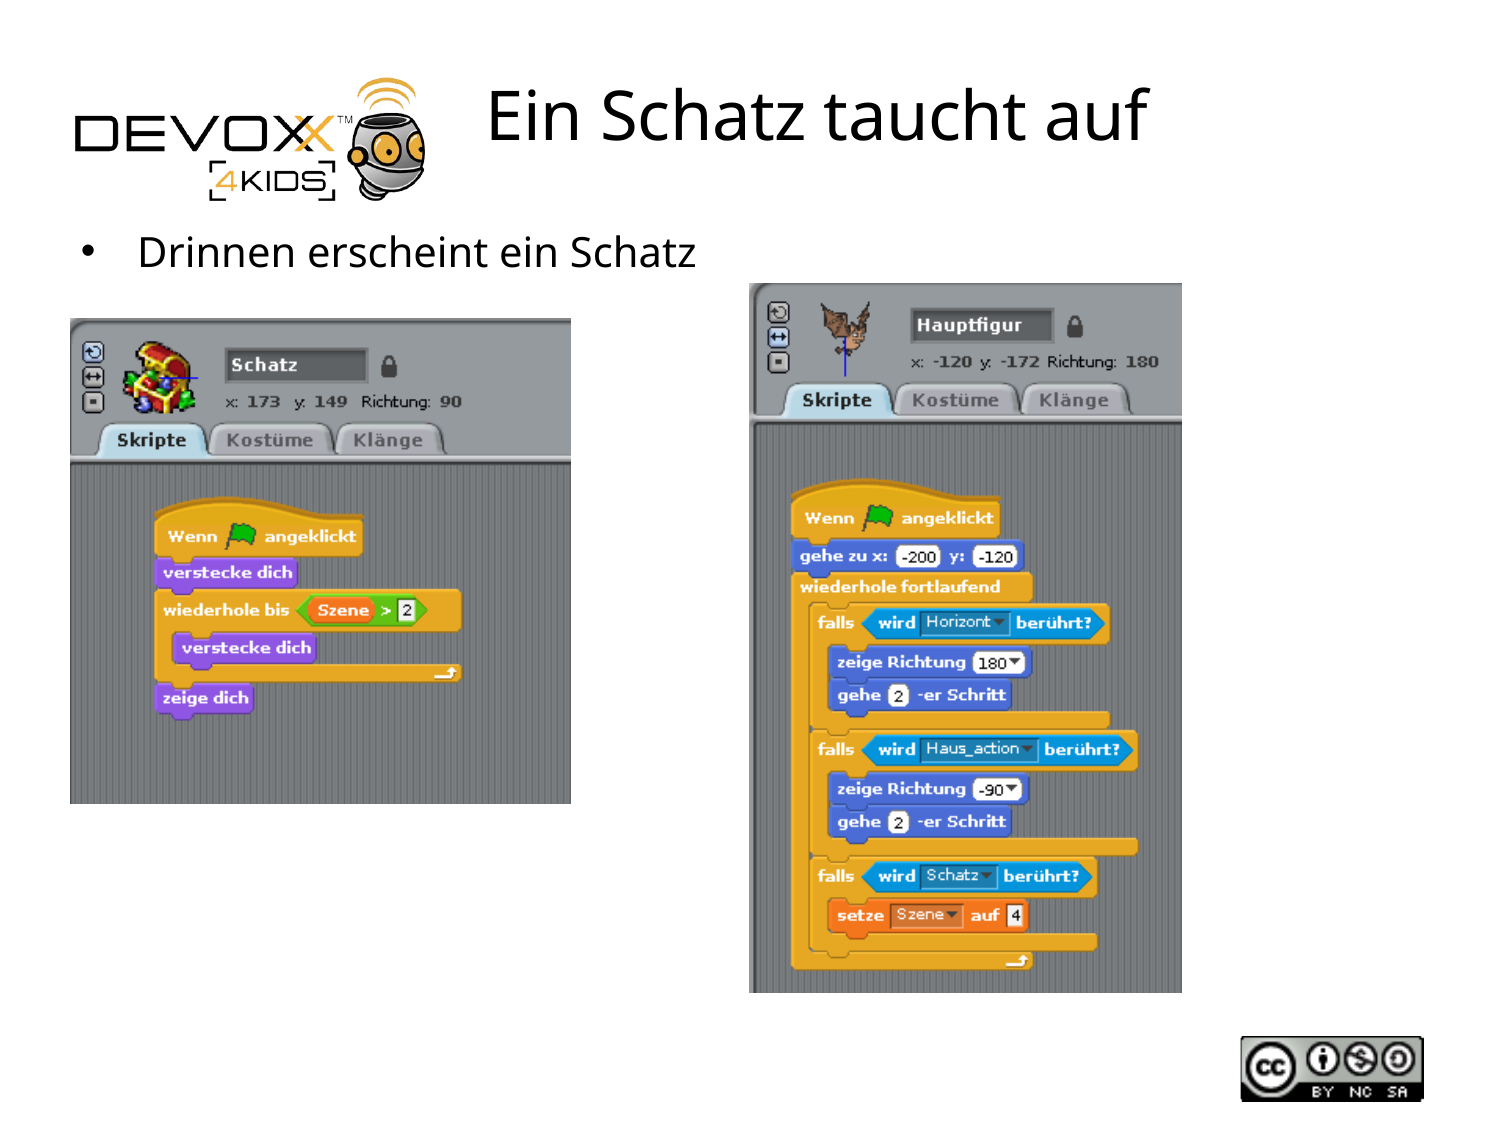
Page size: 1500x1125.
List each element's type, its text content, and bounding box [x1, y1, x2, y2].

title Ein Schatz taucht auf [118, 71, 1193, 260]
picture [1240, 1036, 1424, 1102]
picture [75, 77, 118, 201]
picture [70, 318, 571, 804]
picture [749, 283, 1182, 993]
text_box Drinnen erscheint ein Schatz [78, 225, 1359, 319]
